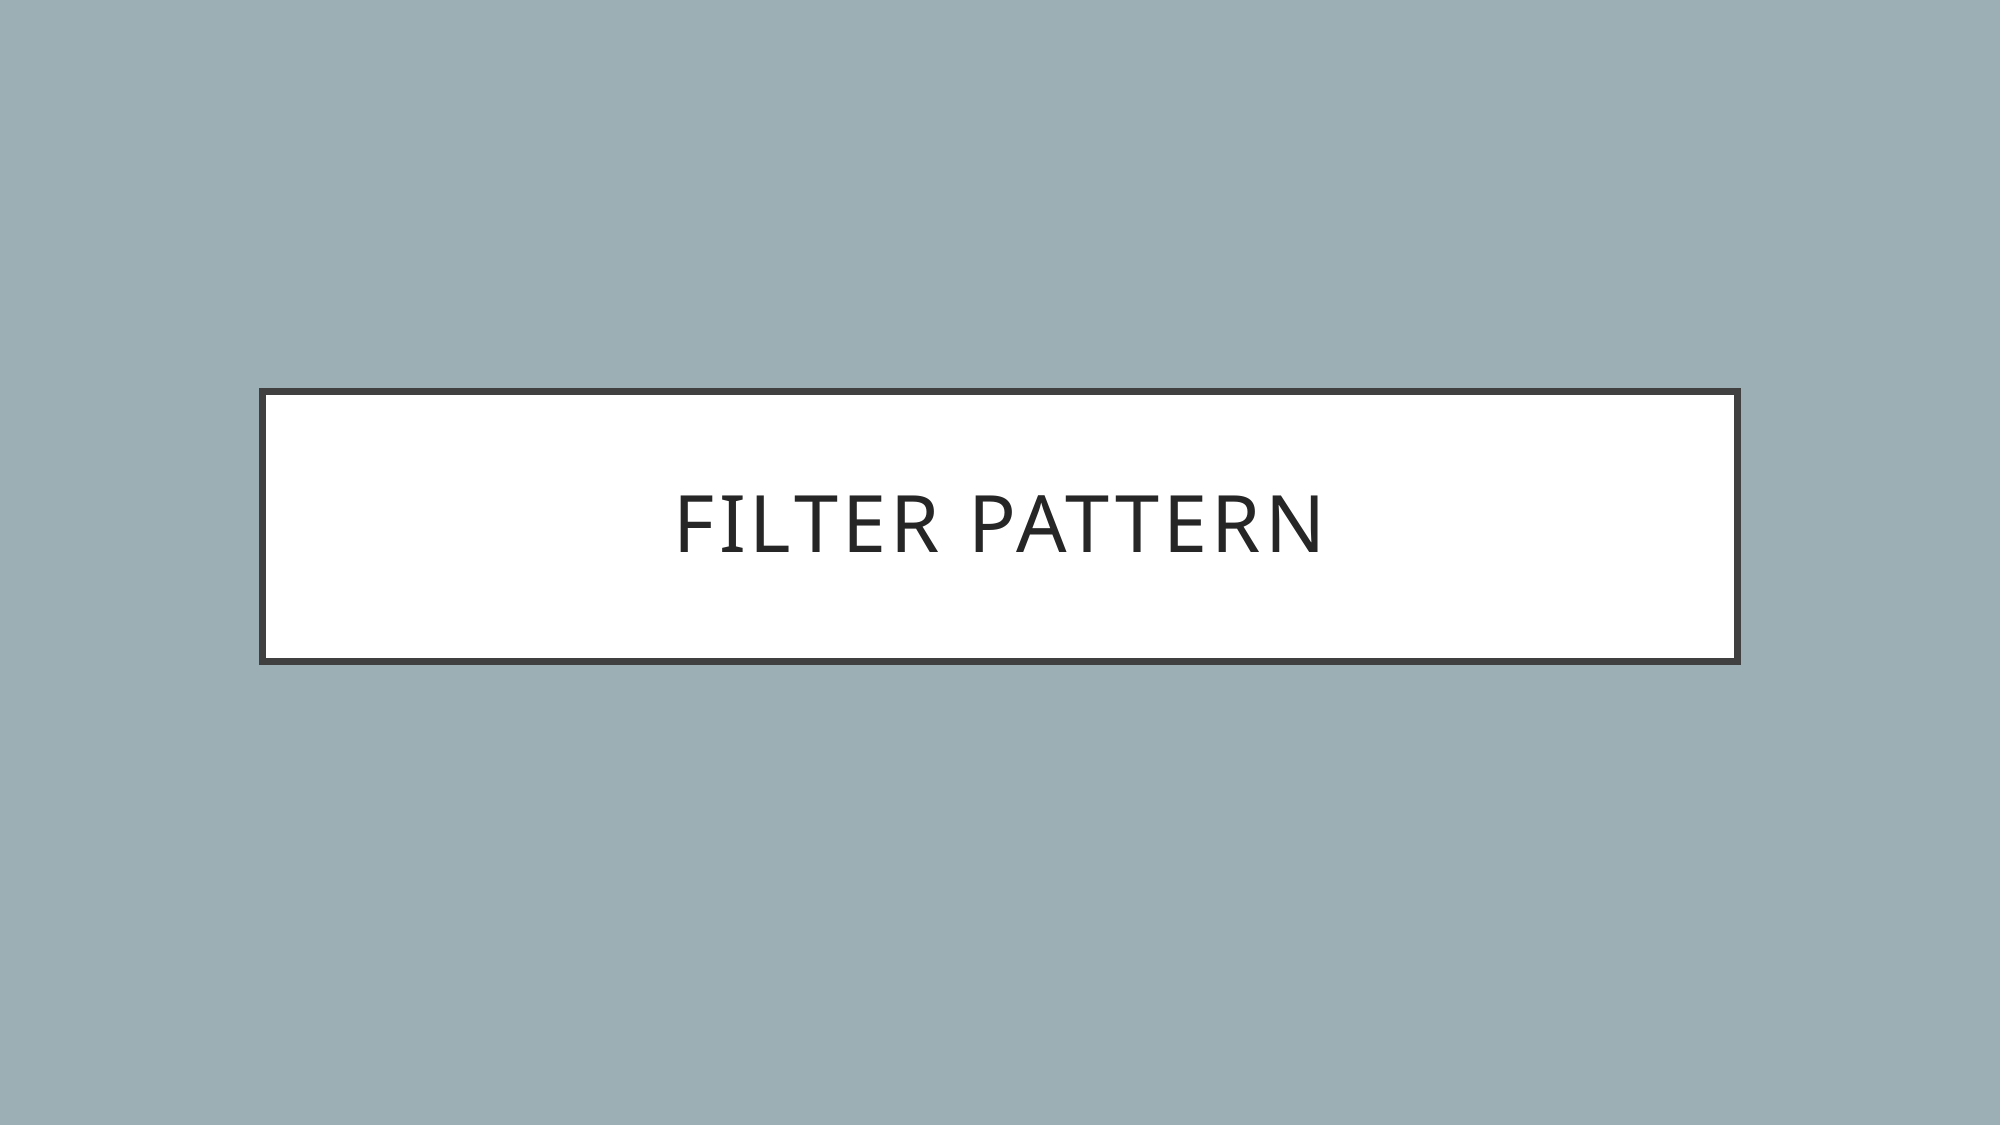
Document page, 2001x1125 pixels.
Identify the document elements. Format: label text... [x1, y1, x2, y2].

title Filter pattern [262, 391, 1738, 662]
